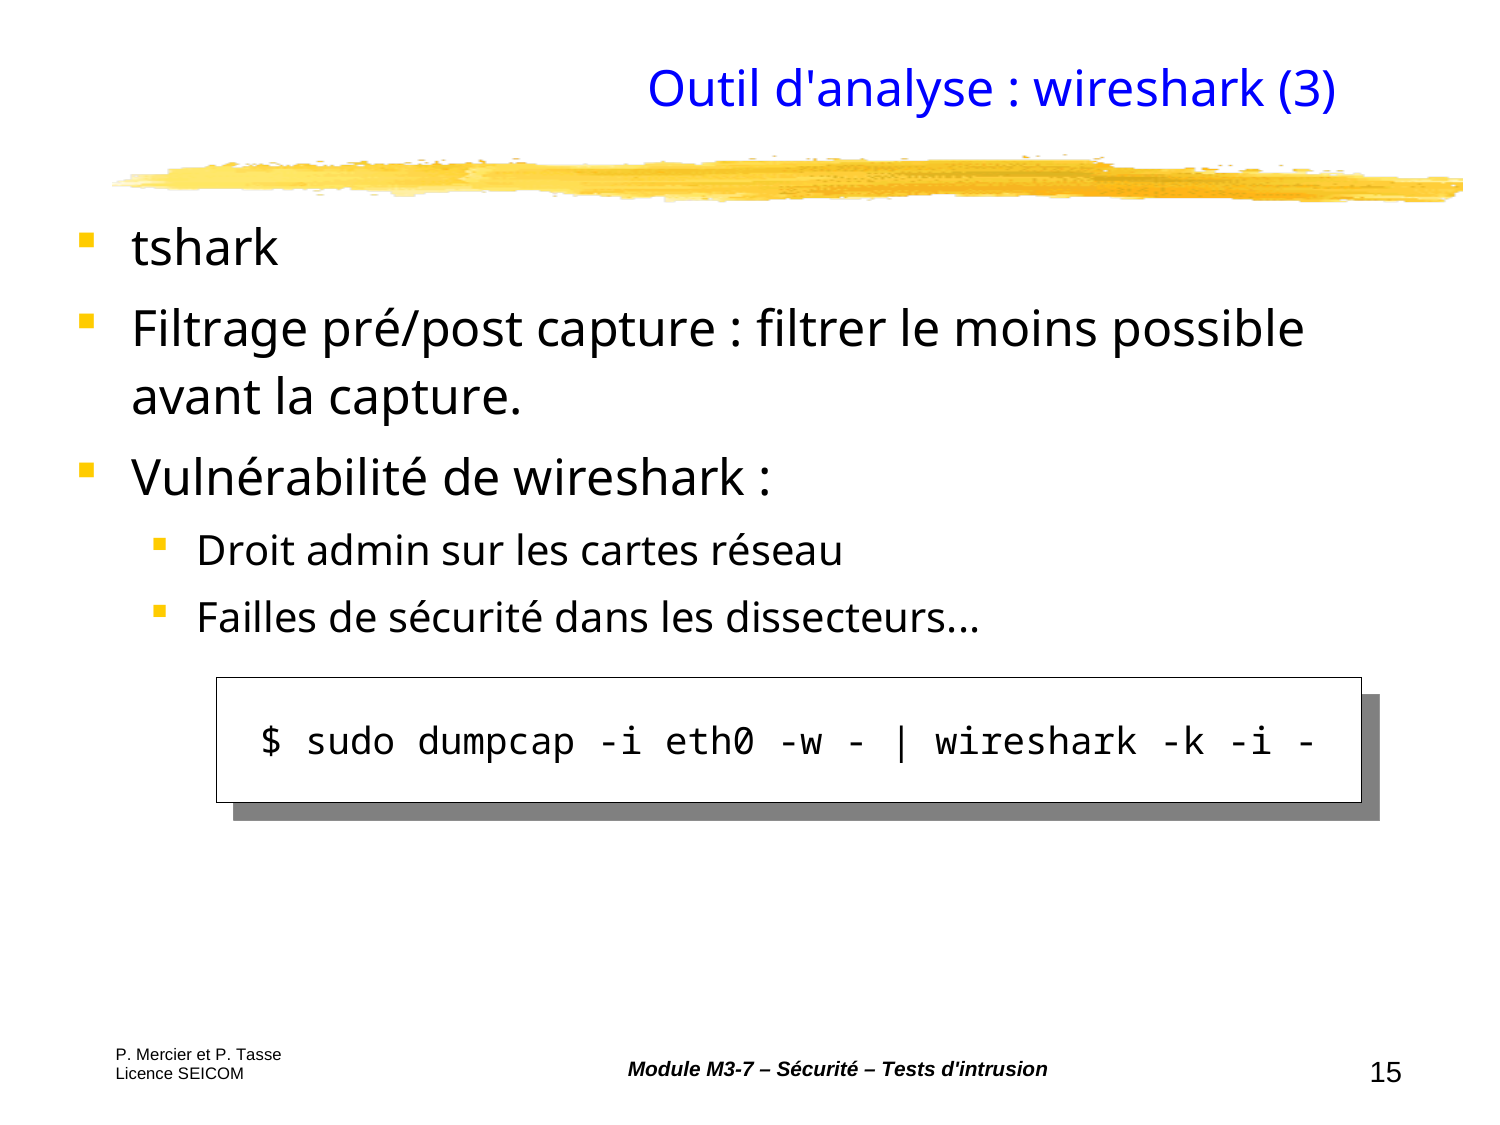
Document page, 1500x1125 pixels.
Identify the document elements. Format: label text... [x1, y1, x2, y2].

text_box $ sudo dumpcap -i eth0 -w - | wireshark -k -i - [216, 677, 1362, 803]
title Outil d'analyse : wireshark (3) [62, 44, 1338, 131]
picture [112, 149, 1463, 213]
list tshark Filtrage pré/post capture : filtrer le moins possible avant la capture. Vulnérabilité de wireshark : Droit admin sur les cartes réseau Failles de sécurité dans les dissecteurs... [74, 212, 1417, 941]
